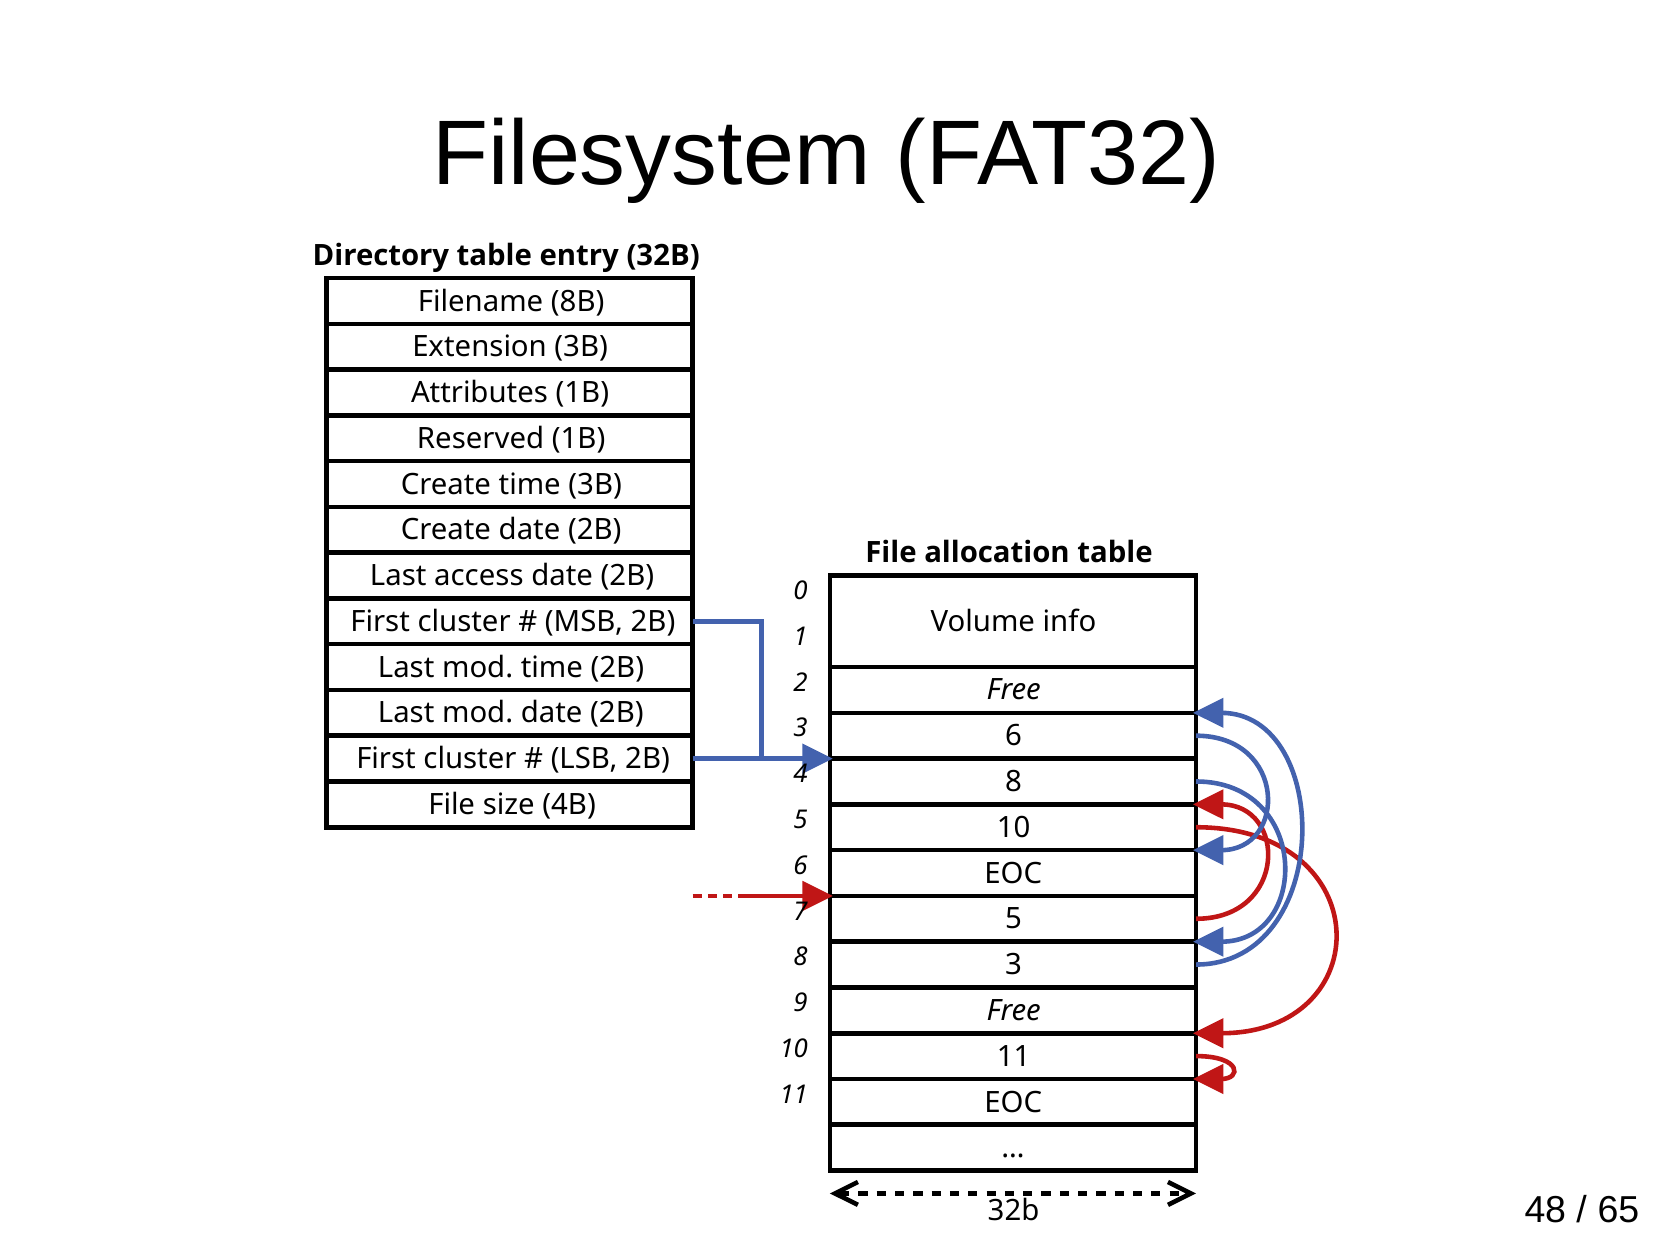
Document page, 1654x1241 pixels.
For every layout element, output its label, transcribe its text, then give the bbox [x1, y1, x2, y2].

picture [271, 236, 1354, 1229]
text_box <number> / 65 [1380, 1181, 1654, 1238]
title Filesystem (FAT32) [82, 49, 1571, 257]
